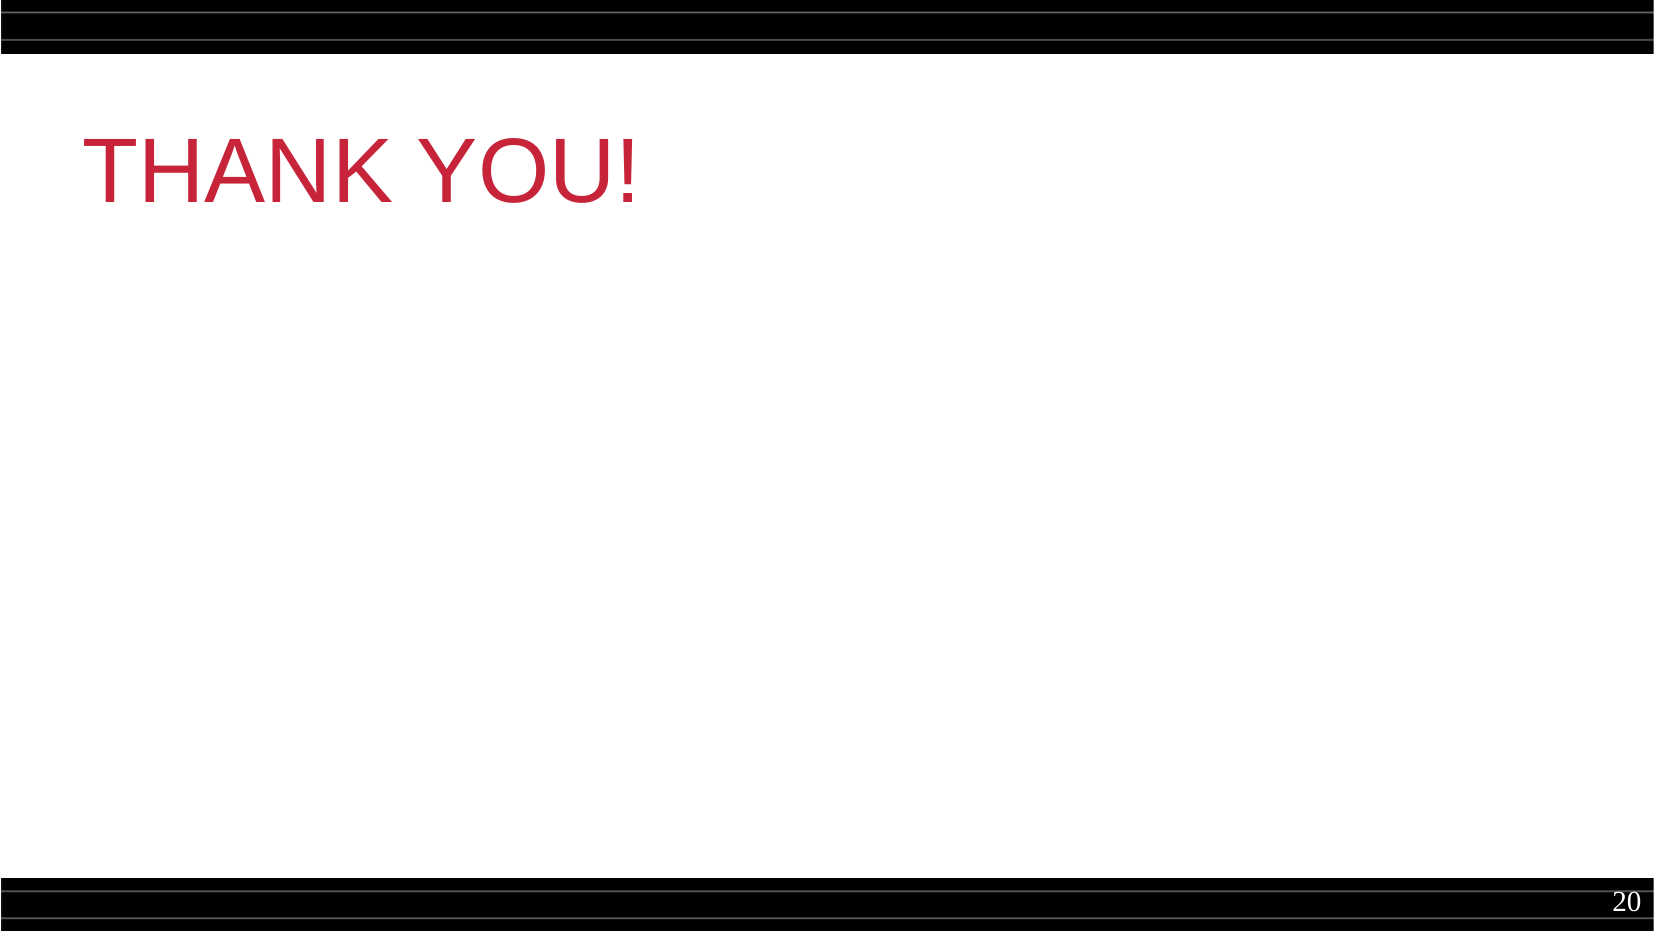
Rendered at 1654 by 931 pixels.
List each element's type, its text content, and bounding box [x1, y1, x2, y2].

picture [1, 0, 1654, 54]
picture [1, 878, 1654, 931]
title THANK YOU! [82, 92, 1571, 249]
